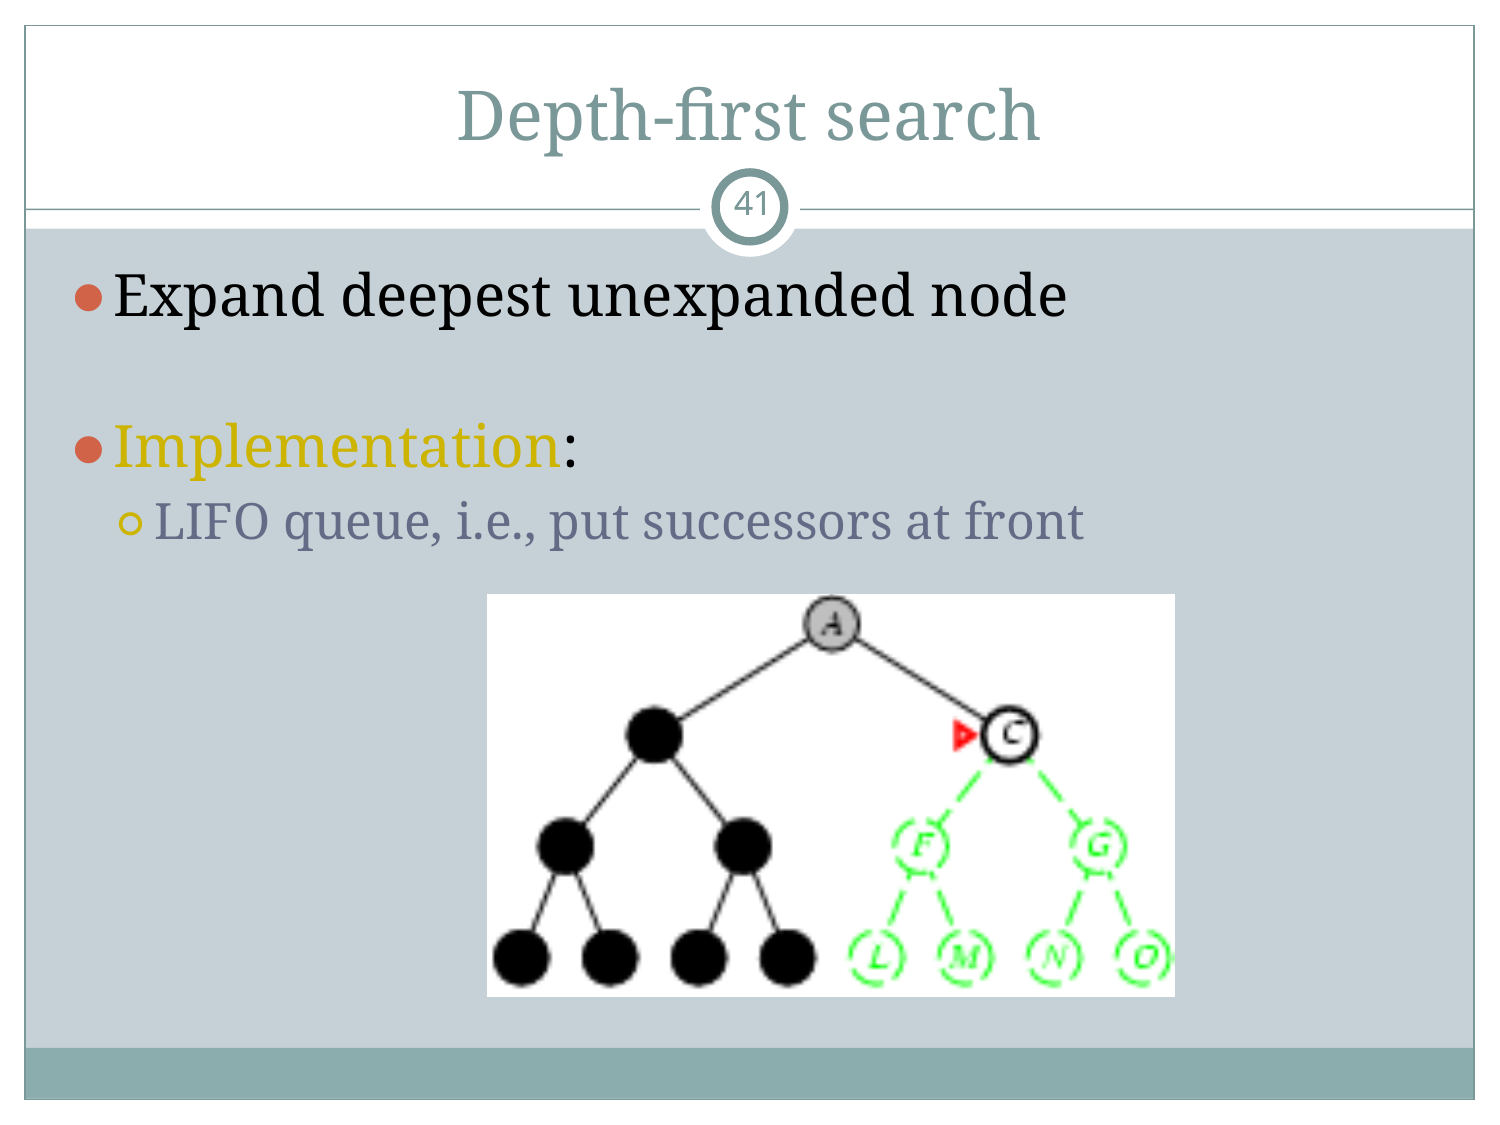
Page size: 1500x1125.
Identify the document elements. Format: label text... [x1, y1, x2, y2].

title Depth-first search [49, 37, 1450, 162]
slide_number <number> [715, 168, 791, 241]
picture [487, 594, 1175, 997]
list Expand deepest unexpanded node Implementation: LIFO queue, i.e., put successors at front [49, 250, 1445, 1001]
